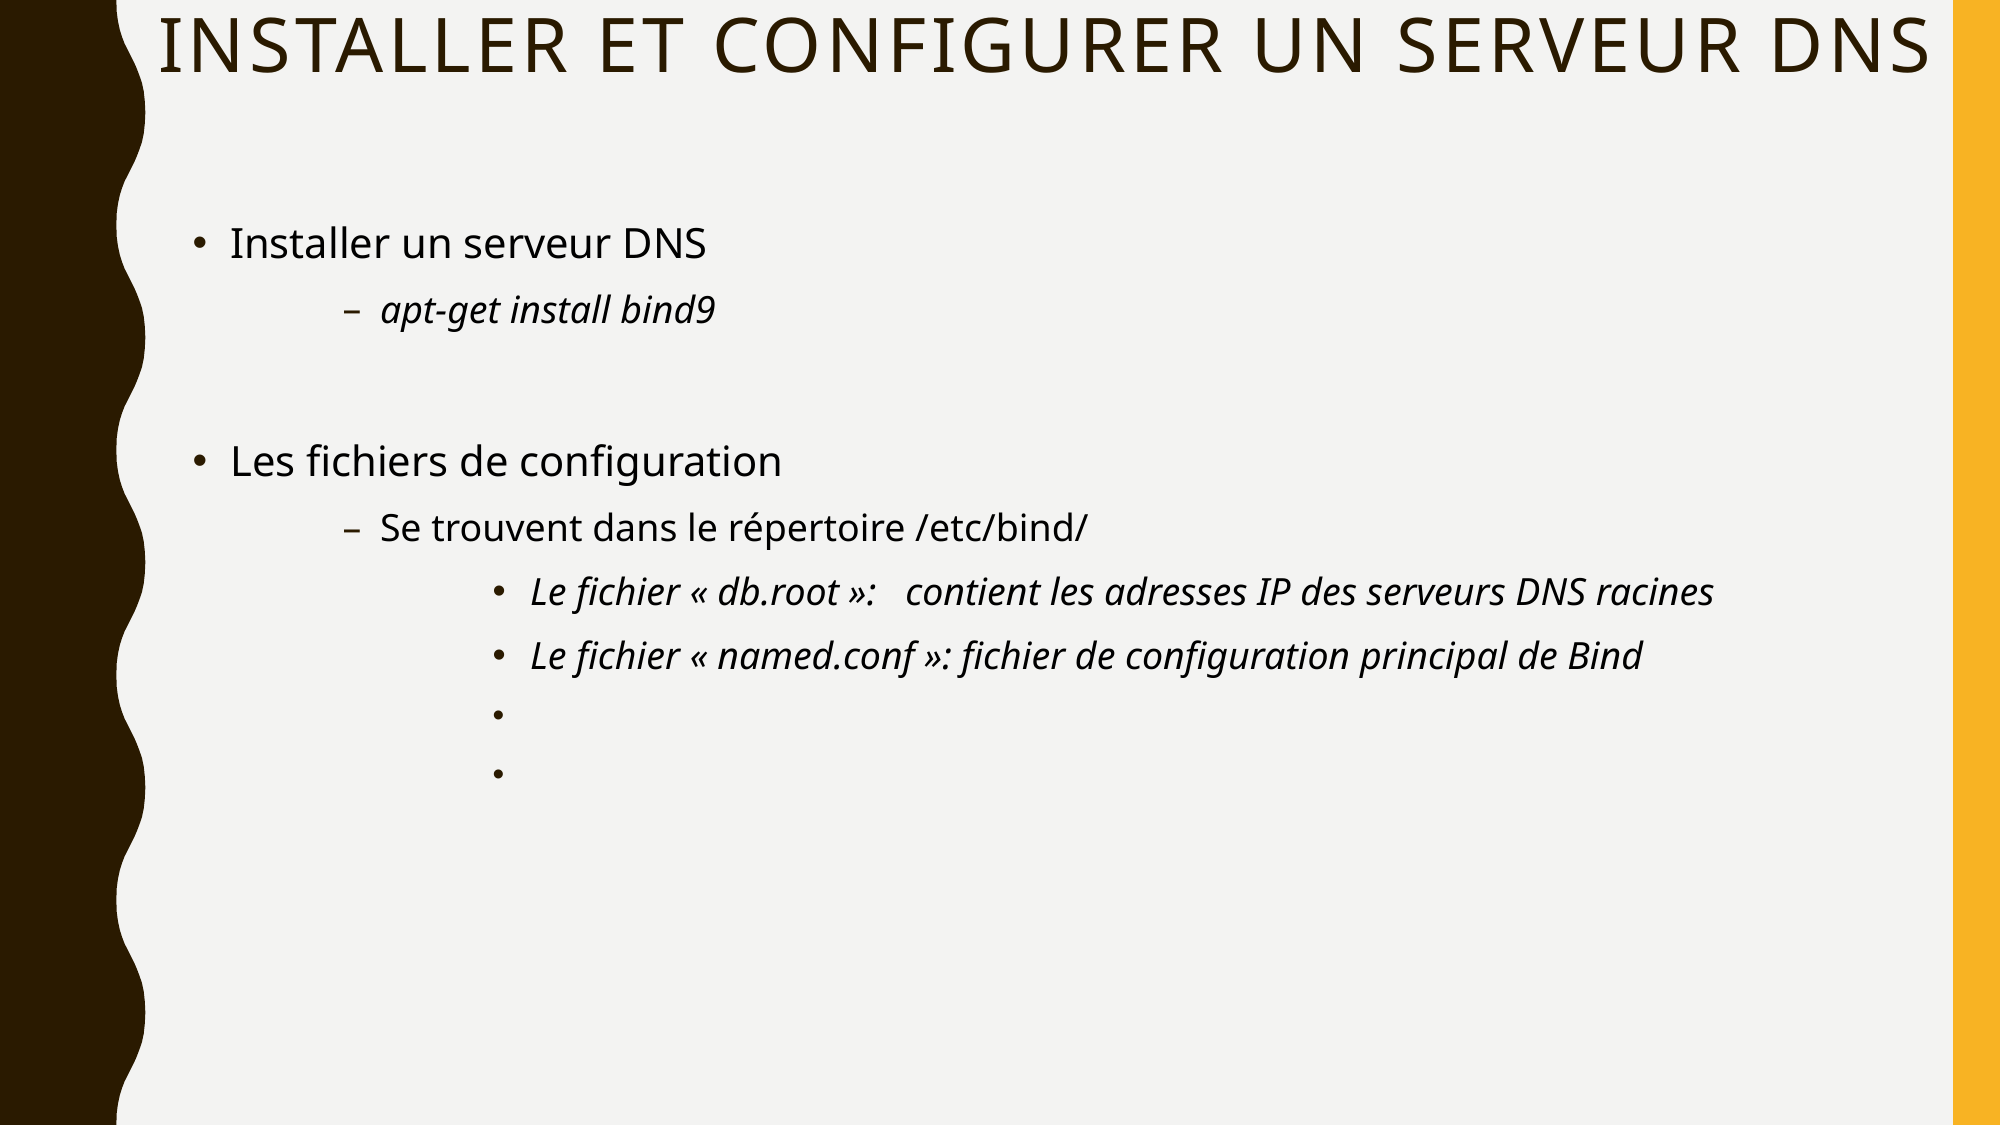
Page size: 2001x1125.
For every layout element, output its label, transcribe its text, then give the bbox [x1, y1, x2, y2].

text_box Les fichiers de configuration Se trouvent dans le répertoire /etc/bind/ Le fichier « db.root »: contient les adresses IP des serveurs DNS racines Le fichier « named.conf »: fichier de configuration principal de Bind [177, 422, 1848, 698]
list Installer un serveur DNS apt-get install bind9 [177, 204, 1848, 382]
title Installer et configurer un serveur DNS [143, 0, 1970, 106]
